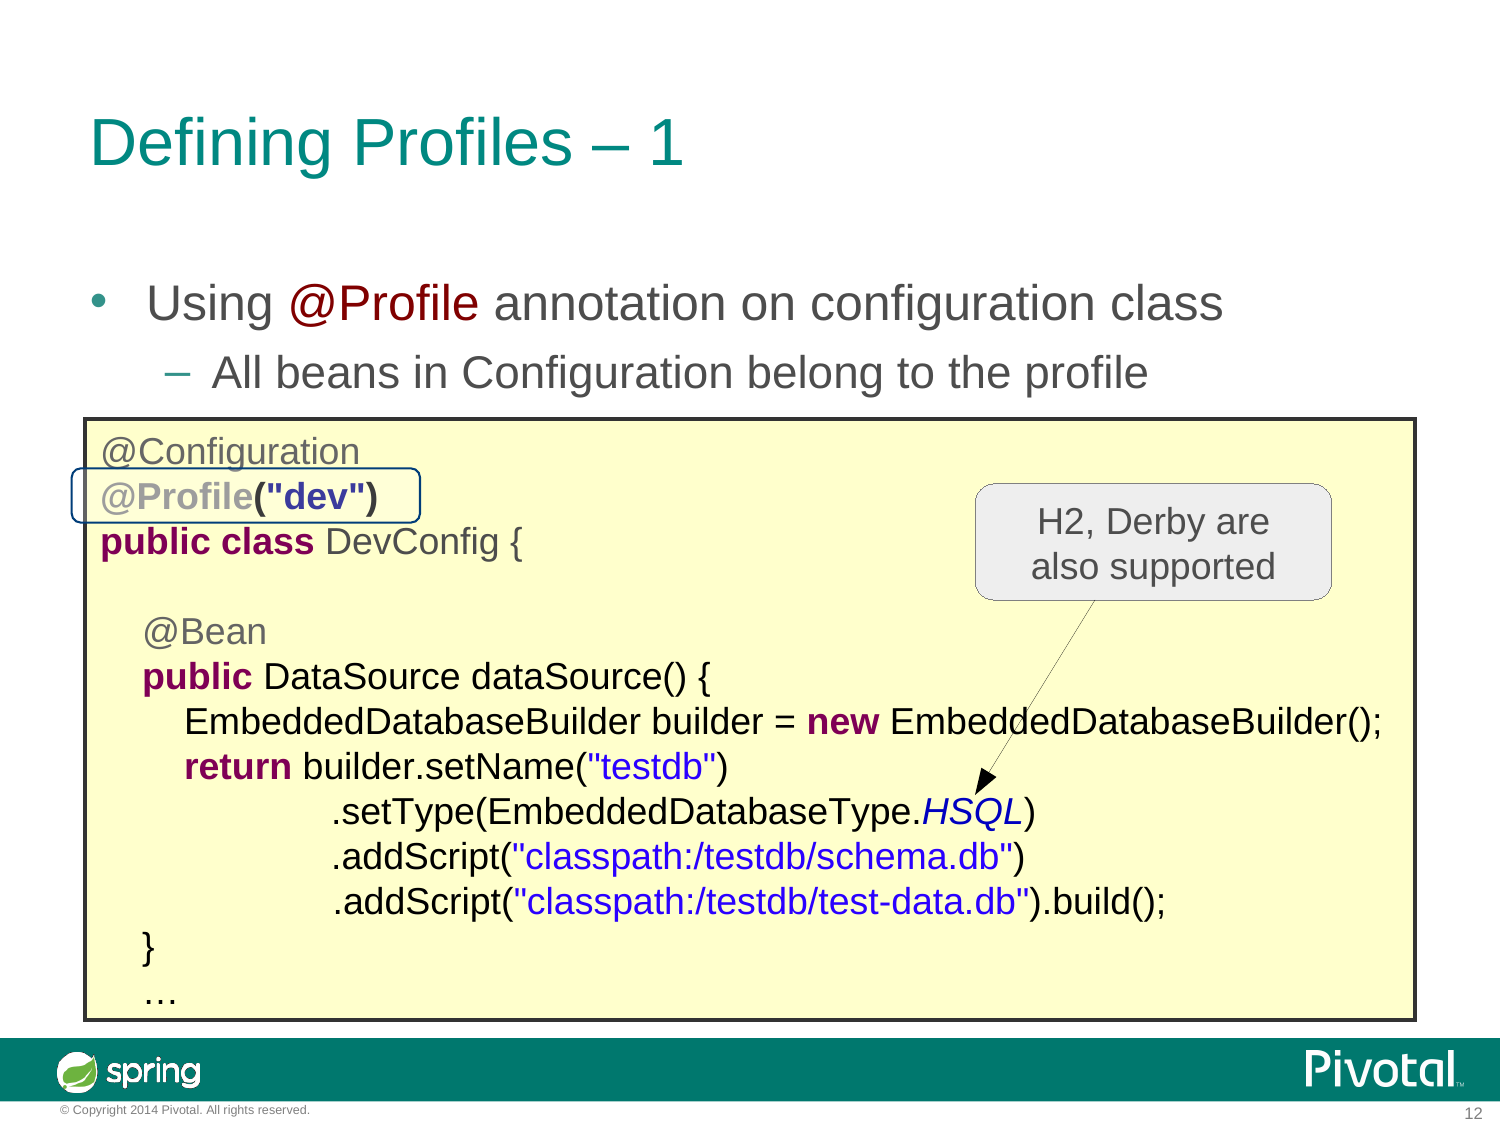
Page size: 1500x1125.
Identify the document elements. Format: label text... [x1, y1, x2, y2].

list Using @Profile annotation on configuration class All beans in Configuration belong to the profile [75, 262, 1426, 1005]
picture [32, 1041, 210, 1103]
text_box [71, 468, 421, 523]
text_box @Configuration @Profile("dev") public class DevConfig { @Bean public DataSource dataSource() { EmbeddedDatabaseBuilder builder = new EmbeddedDatabaseBuilder(); return builder.setName("testdb") .setType(EmbeddedDatabaseType.HSQL) .addScript("classpath:/testdb/schema.db") .addScript("classpath:/testdb/test-data.db").build(); } … [85, 419, 1415, 1020]
text_box H2, Derby are also supported [975, 483, 1332, 601]
list Using @Profile annotation on configuration class All beans in Configuration belong to the profile [75, 522, 85, 1005]
title Defining Profiles – 1 [75, 45, 1426, 233]
picture [1306, 1050, 1464, 1087]
